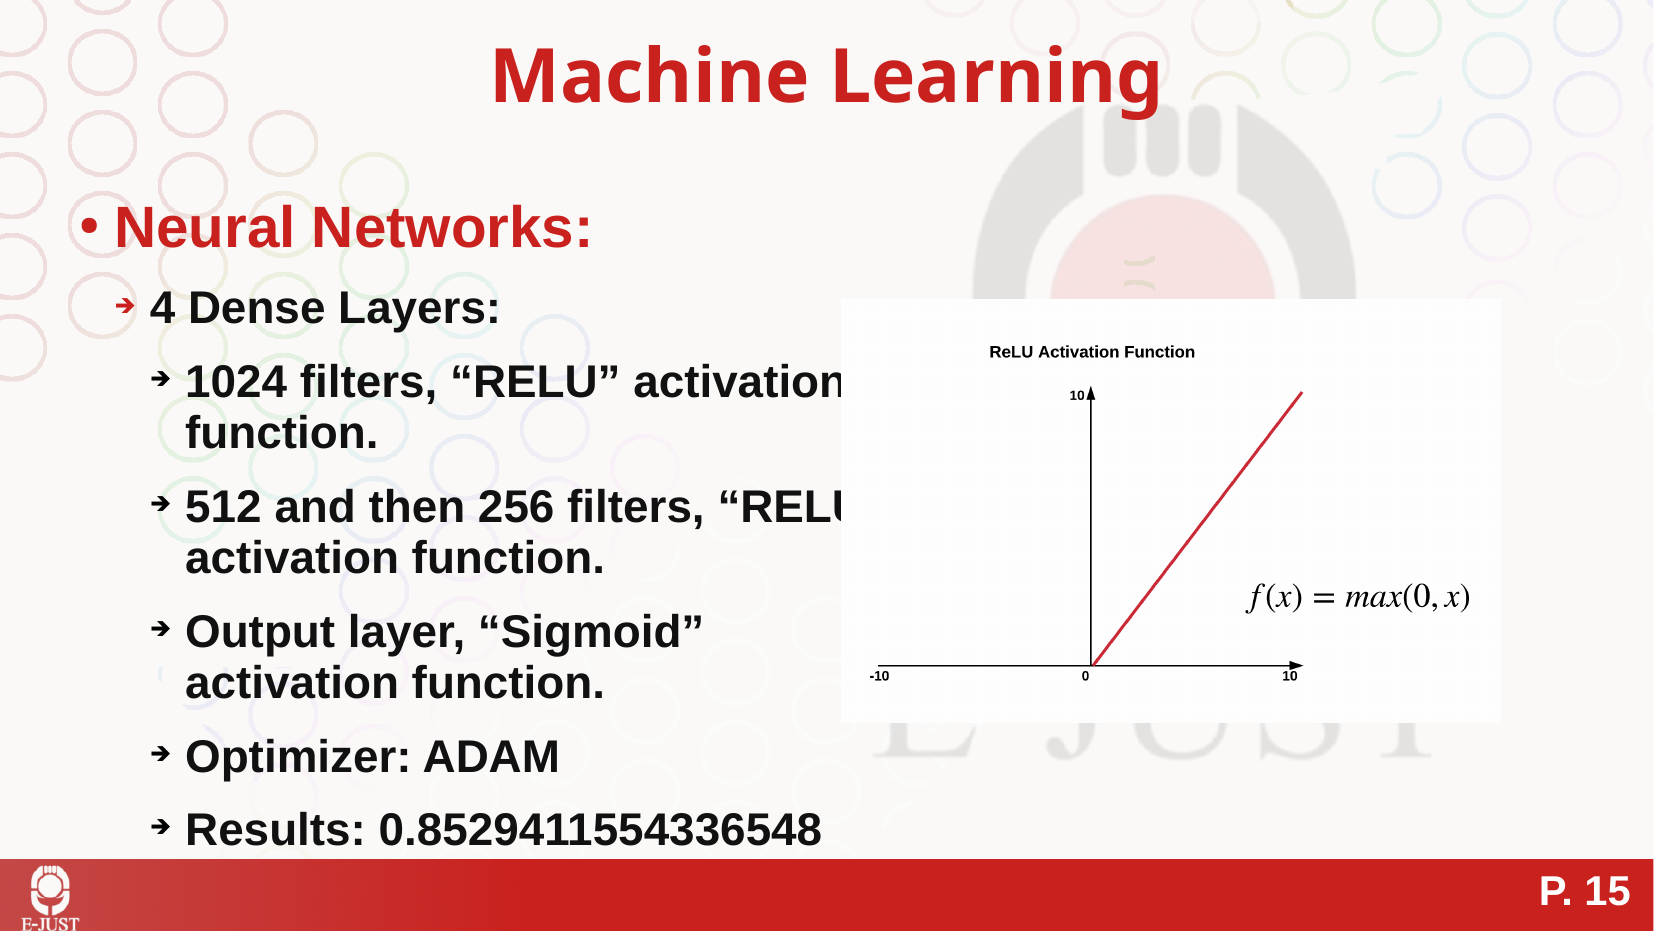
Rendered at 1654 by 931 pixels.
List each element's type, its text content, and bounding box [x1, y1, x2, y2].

picture [0, 0, 1654, 931]
text_box P. <number> [1368, 860, 1646, 922]
text_box Neural Networks: 4 Dense Layers: 1024 filters, “RELU” activation function. 512 and then 256 filters, “RELU” activation function. Output layer, “Sigmoid” activation function. Optimizer: ADAM Results: 0.8529411554336548 [64, 187, 938, 863]
text_box Machine Learning [32, 14, 1622, 139]
